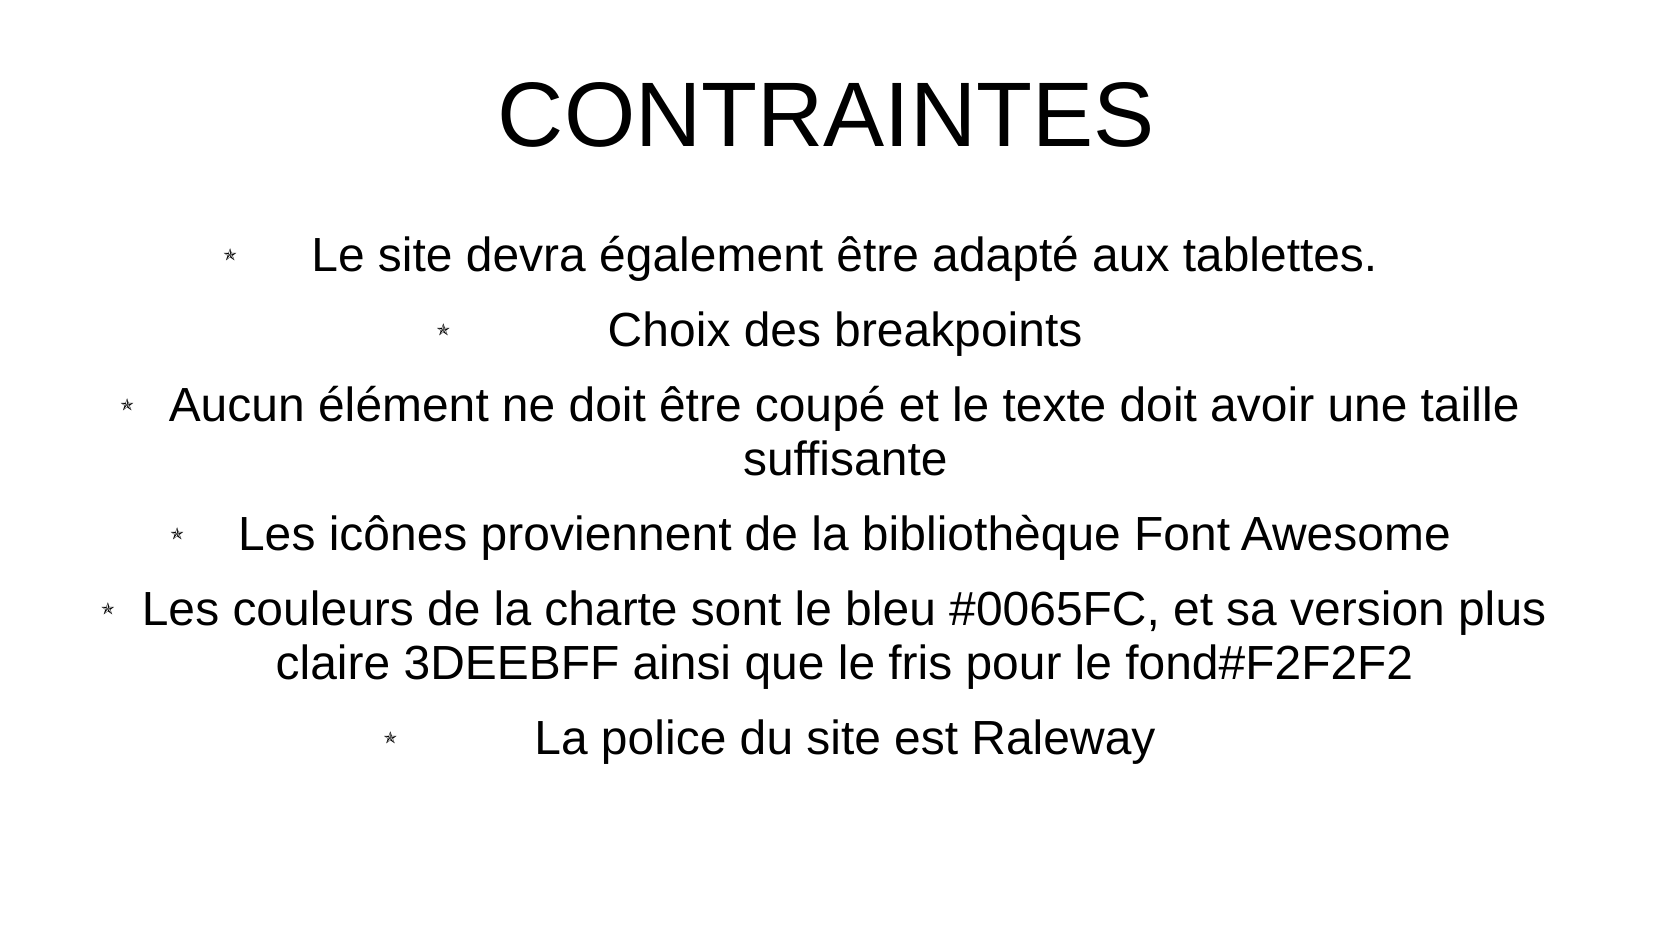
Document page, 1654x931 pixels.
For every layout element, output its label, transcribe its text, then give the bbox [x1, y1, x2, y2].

list Le site devra également être adapté aux tablettes. Choix des breakpoints Aucun élément ne doit être coupé et le texte doit avoir une taille suffisante Les icônes proviennent de la bibliothèque Font Awesome Les couleurs de la charte sont le bleu #0065FC, et sa version plus claire 3DEEBFF ainsi que le fris pour le fond#F2F2F2 La police du site est Raleway [88, 228, 1577, 768]
title CONTRAINTES [82, 37, 1571, 193]
